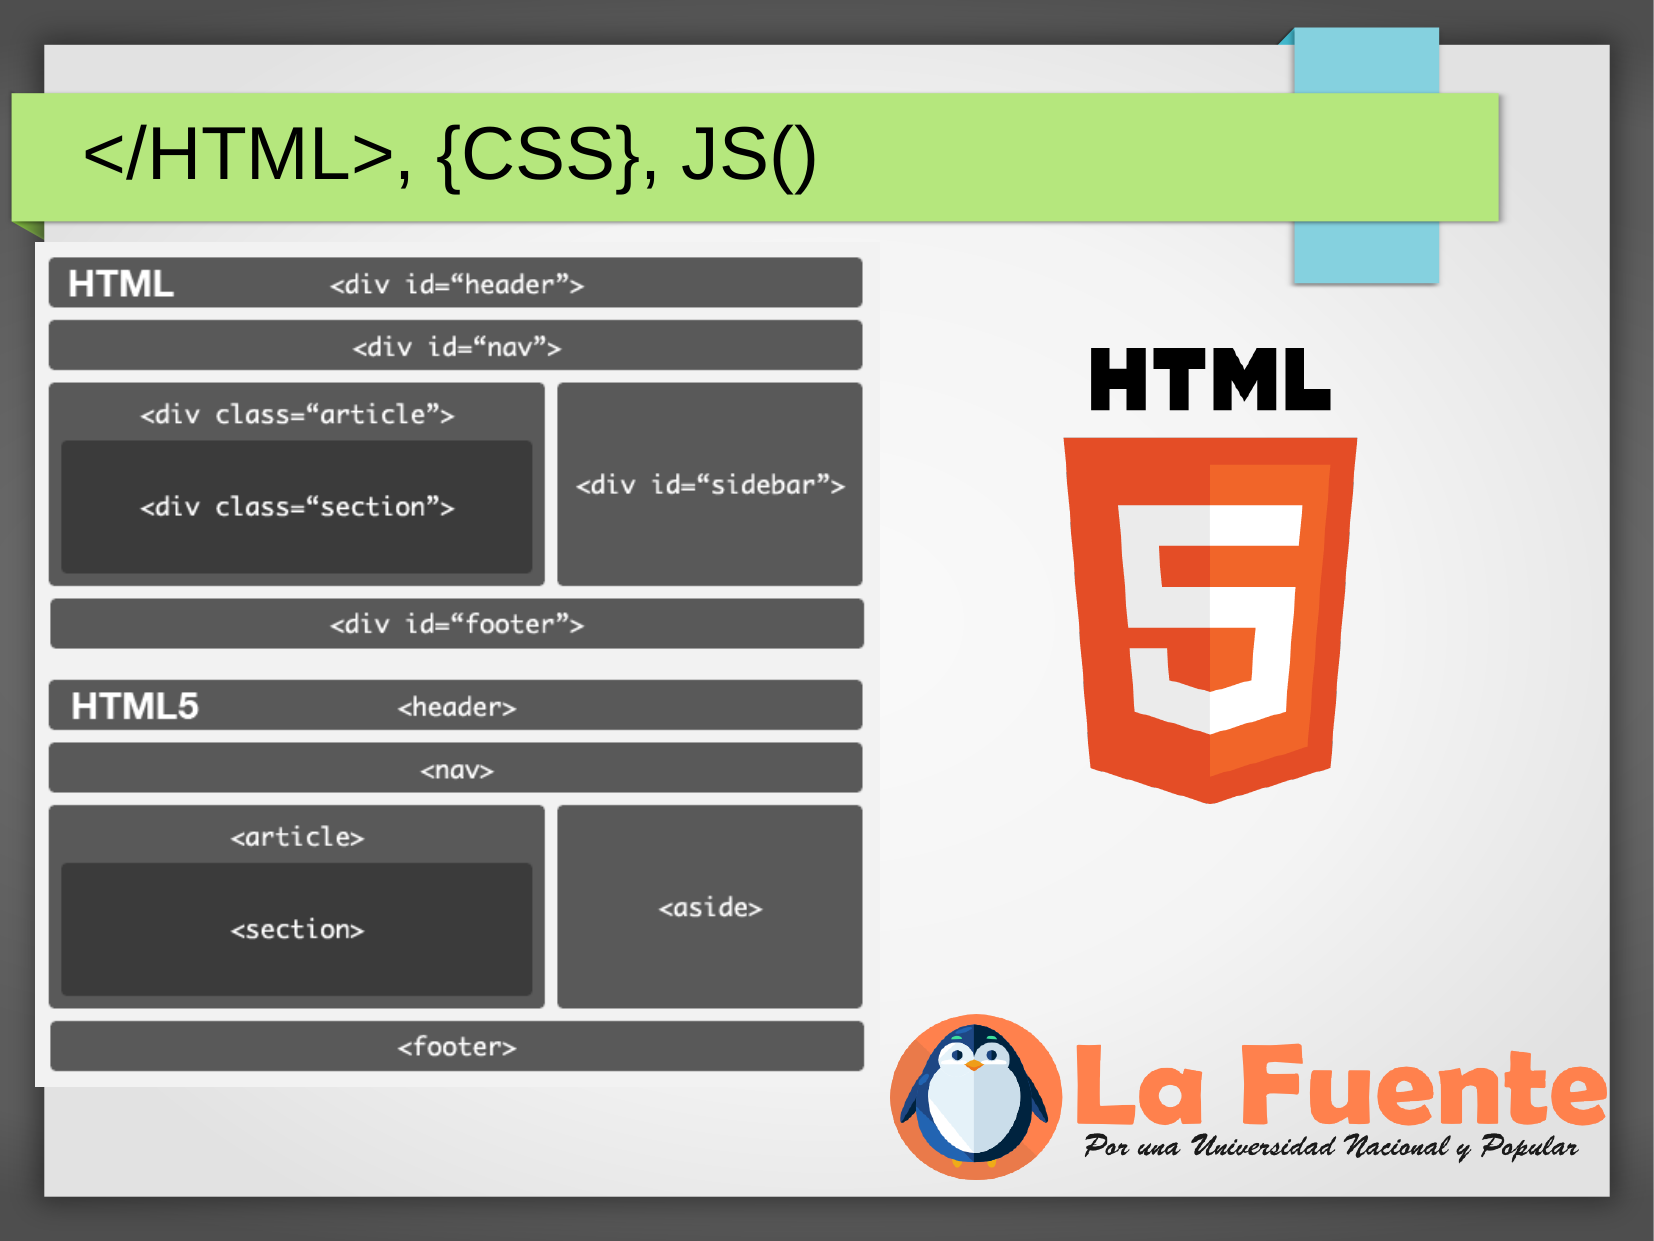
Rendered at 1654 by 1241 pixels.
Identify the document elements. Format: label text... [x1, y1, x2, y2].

picture [0, 0, 1654, 1241]
title </HTML>, {CSS}, JS() [82, 94, 1264, 213]
